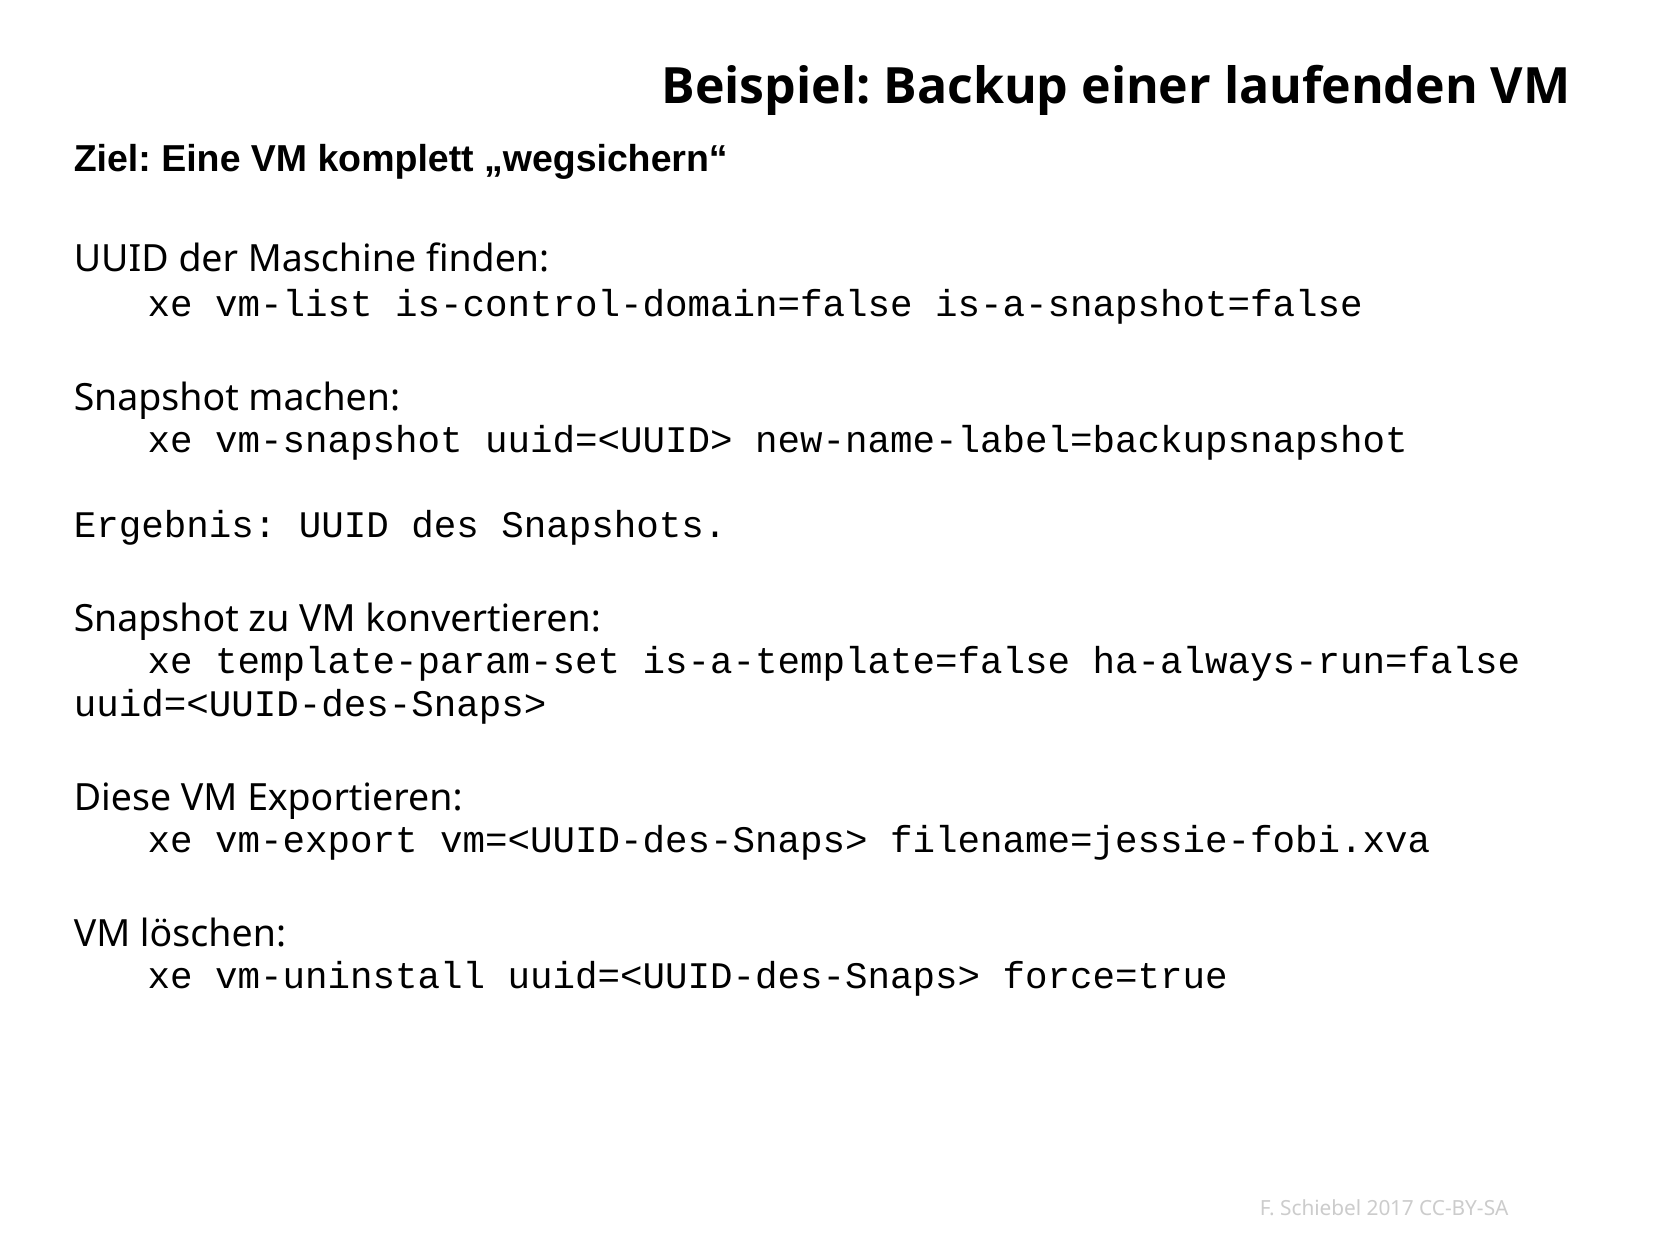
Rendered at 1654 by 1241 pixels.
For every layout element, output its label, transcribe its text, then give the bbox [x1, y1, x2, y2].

text_box Ziel: Eine VM komplett „wegsichern“ [59, 129, 744, 187]
title Beispiel: Backup einer laufenden VM [82, 49, 1571, 119]
text_box UUID der Maschine finden: xe vm-list is-control-domain=false is-a-snapshot=false Snapshot machen: xe vm-snapshot uuid=<UUID> new-name-label=backupsnapshot Ergebnis: UUID des Snapshots. Snapshot zu VM konvertieren: xe template-param-set is-a-template=false ha-always-run=false uuid=<UUID-des-Snaps> Diese VM Exportieren: xe vm-export vm=<UUID-des-Snaps> filename=jessie-fobi.xva VM löschen: xe vm-uninstall uuid=<UUID-des-Snaps> force=true [59, 224, 1607, 1111]
